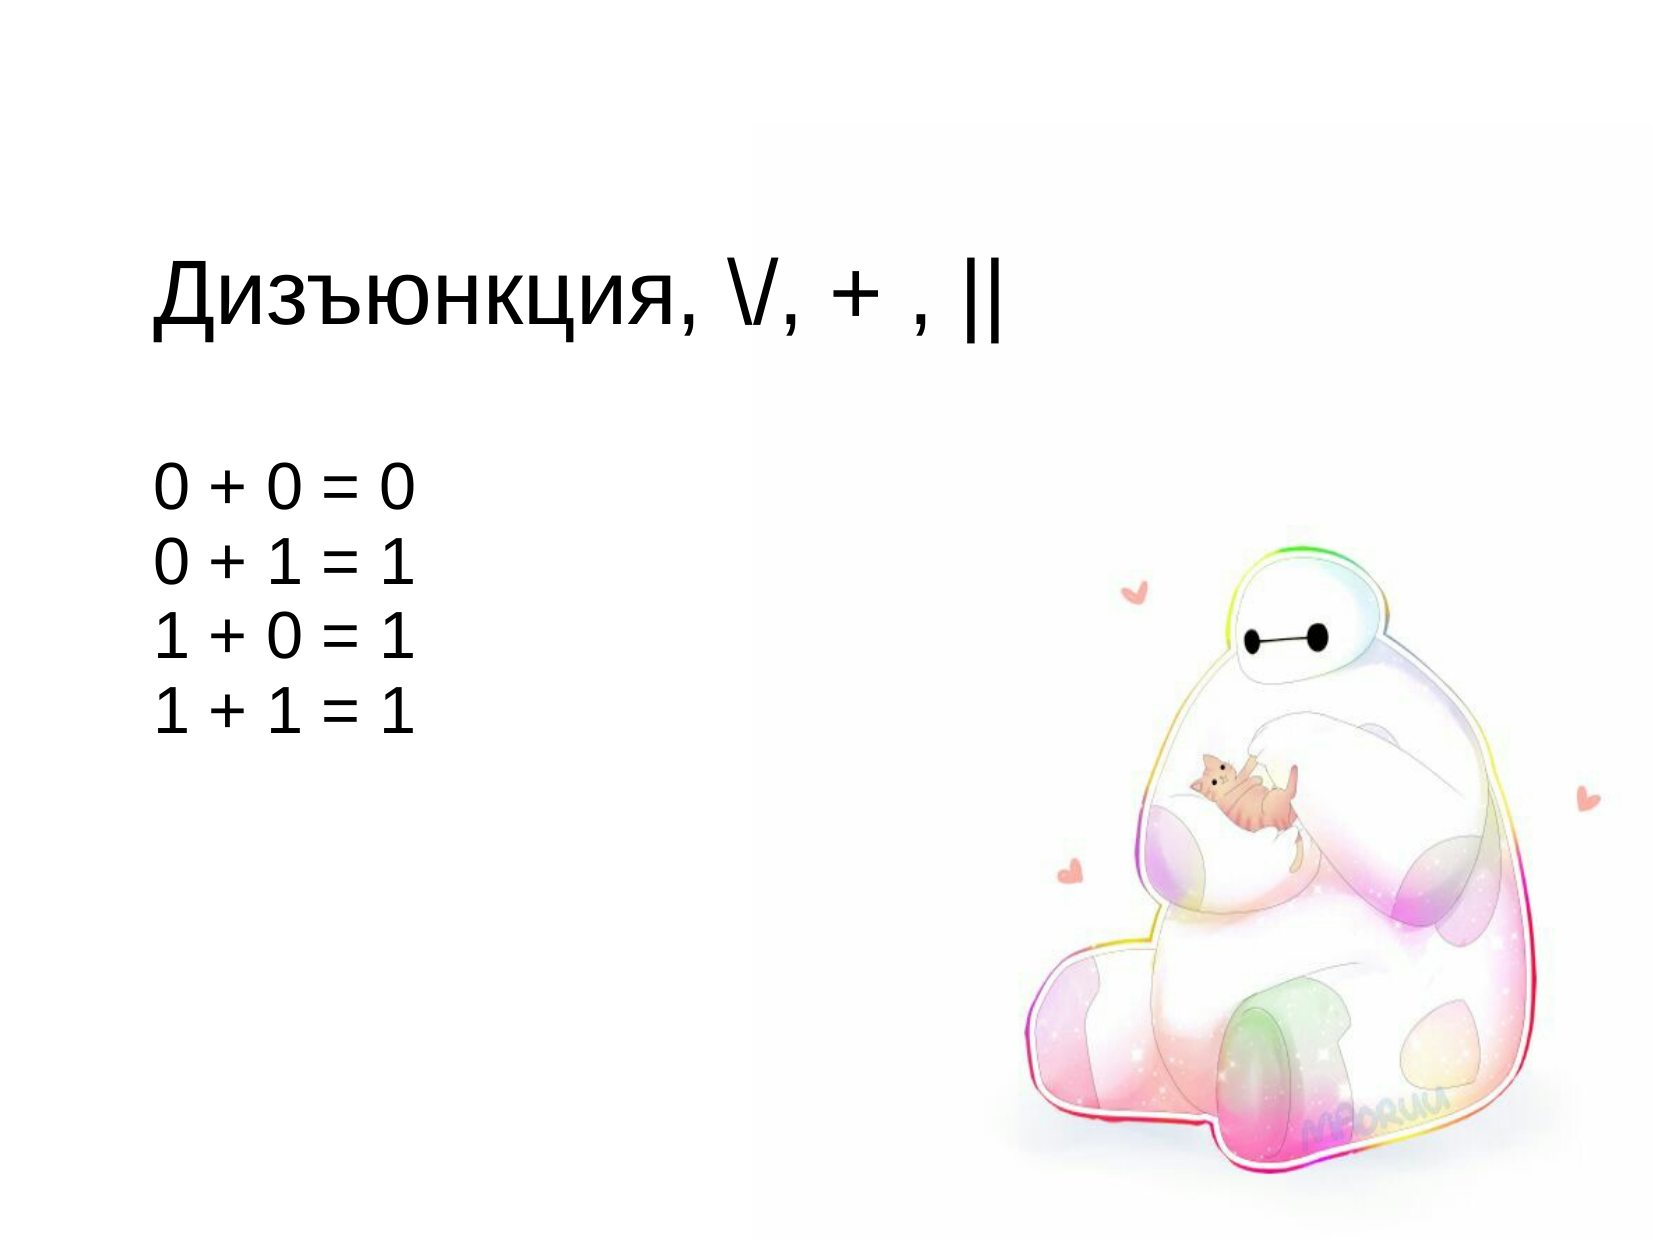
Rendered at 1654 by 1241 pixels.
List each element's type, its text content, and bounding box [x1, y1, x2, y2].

picture [751, 123, 1654, 1241]
text_box 0 + 0 = 0 0 + 1 = 1 1 + 0 = 1 1 + 1 = 1 [153, 448, 508, 748]
title Дизъюнкция, \/, + , || [153, 188, 1453, 397]
